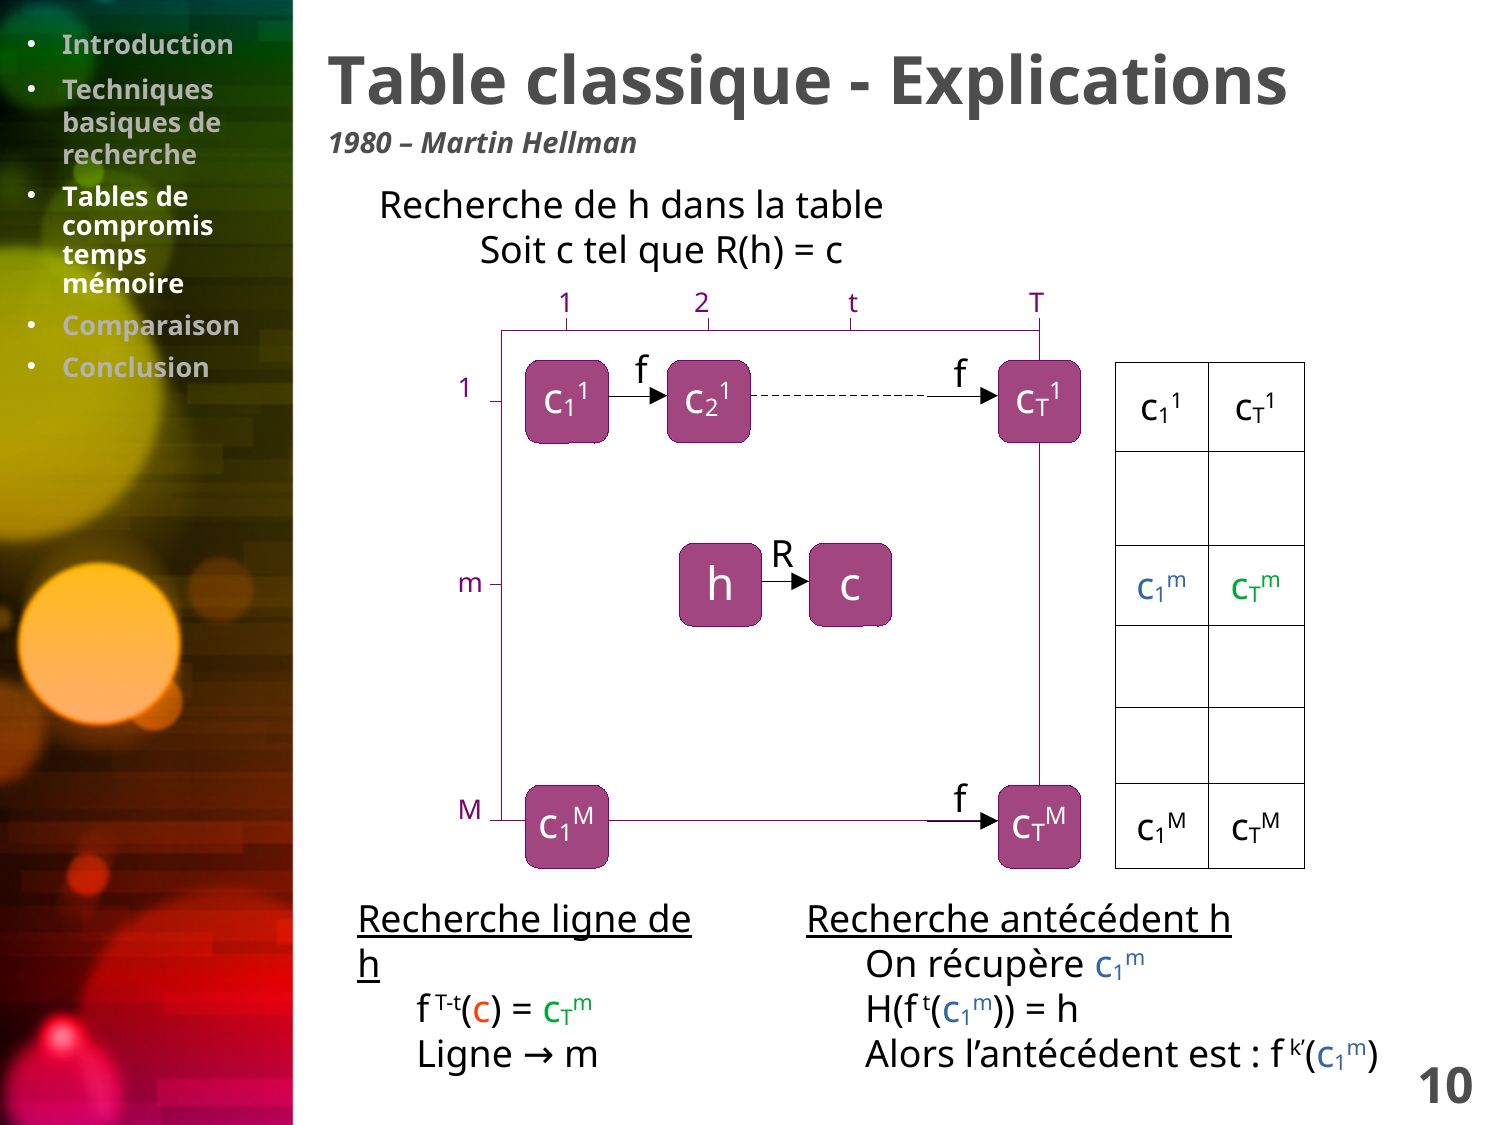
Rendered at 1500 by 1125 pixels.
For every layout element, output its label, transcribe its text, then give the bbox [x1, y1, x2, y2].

text_box Recherche ligne de h f T-t(c) = cTm Ligne → m [342, 887, 733, 1048]
text_box cTM [998, 785, 1081, 869]
text_box 1980 – Martin Hellman [312, 117, 709, 168]
text_box Introduction Techniques basiques de recherche Tables de compromis temps mémoire Comparaison Conclusion [11, 23, 284, 373]
text_box Recherche antécédent h On récupère c1m H(f t(c1m)) = h Alors l’antécédent est : f k’(c1m) [791, 887, 1465, 1083]
table_cell [1209, 626, 1304, 707]
table_cell c1m [1116, 546, 1208, 625]
picture [0, 0, 1500, 1125]
text_box cT1 [998, 360, 1081, 443]
text_box 1 2 t T [543, 277, 1099, 353]
text_box Recherche de h dans la table Soit c tel que R(h) = c [318, 168, 945, 284]
text_box f [938, 767, 975, 828]
text_box c21 [667, 360, 751, 443]
text_box 1 m M [442, 330, 491, 833]
table_cell [1209, 452, 1304, 545]
text_box c [809, 543, 892, 627]
table_cell c1M [1116, 784, 1208, 868]
table_header cT1 [1209, 363, 1304, 451]
text_box c1M [525, 785, 609, 869]
text_box f [620, 338, 691, 399]
table_cell [1116, 708, 1208, 783]
table_cell [1209, 708, 1304, 783]
table_cell [1116, 626, 1208, 707]
table_header c11 [1116, 363, 1208, 451]
text_box <numéro> [1417, 1054, 1500, 1109]
text_box c11 [525, 360, 609, 444]
table_cell cTm [1209, 546, 1304, 625]
text_box R [755, 522, 792, 583]
text_box f [938, 342, 975, 403]
title Table classique - Explications [312, 19, 1471, 138]
table_cell cTM [1209, 784, 1304, 868]
text_box h [679, 543, 762, 627]
table_cell [1116, 452, 1208, 545]
